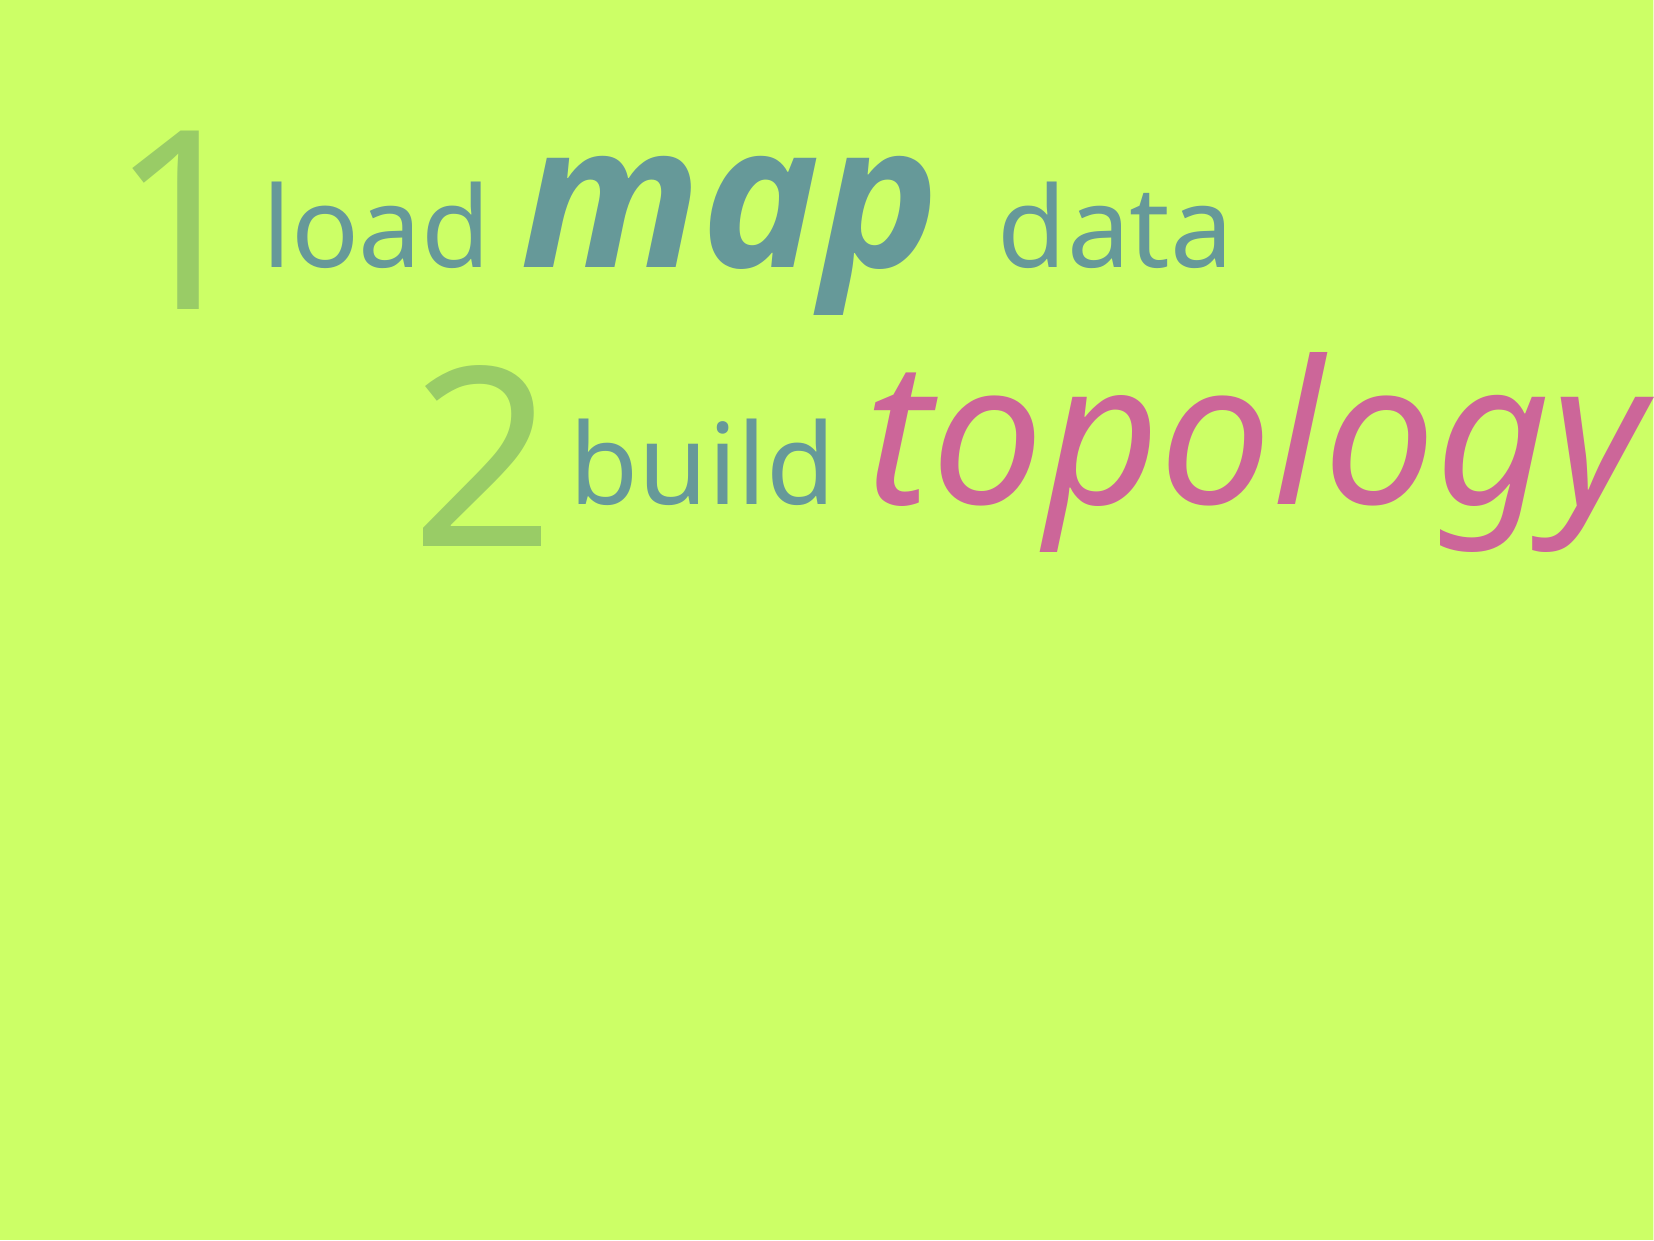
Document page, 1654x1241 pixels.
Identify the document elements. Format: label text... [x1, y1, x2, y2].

text_box 1 [95, 35, 266, 431]
text_box 2 [397, 271, 567, 667]
text_box load map data [266, 46, 1131, 367]
text_box build topology [567, 283, 1526, 603]
